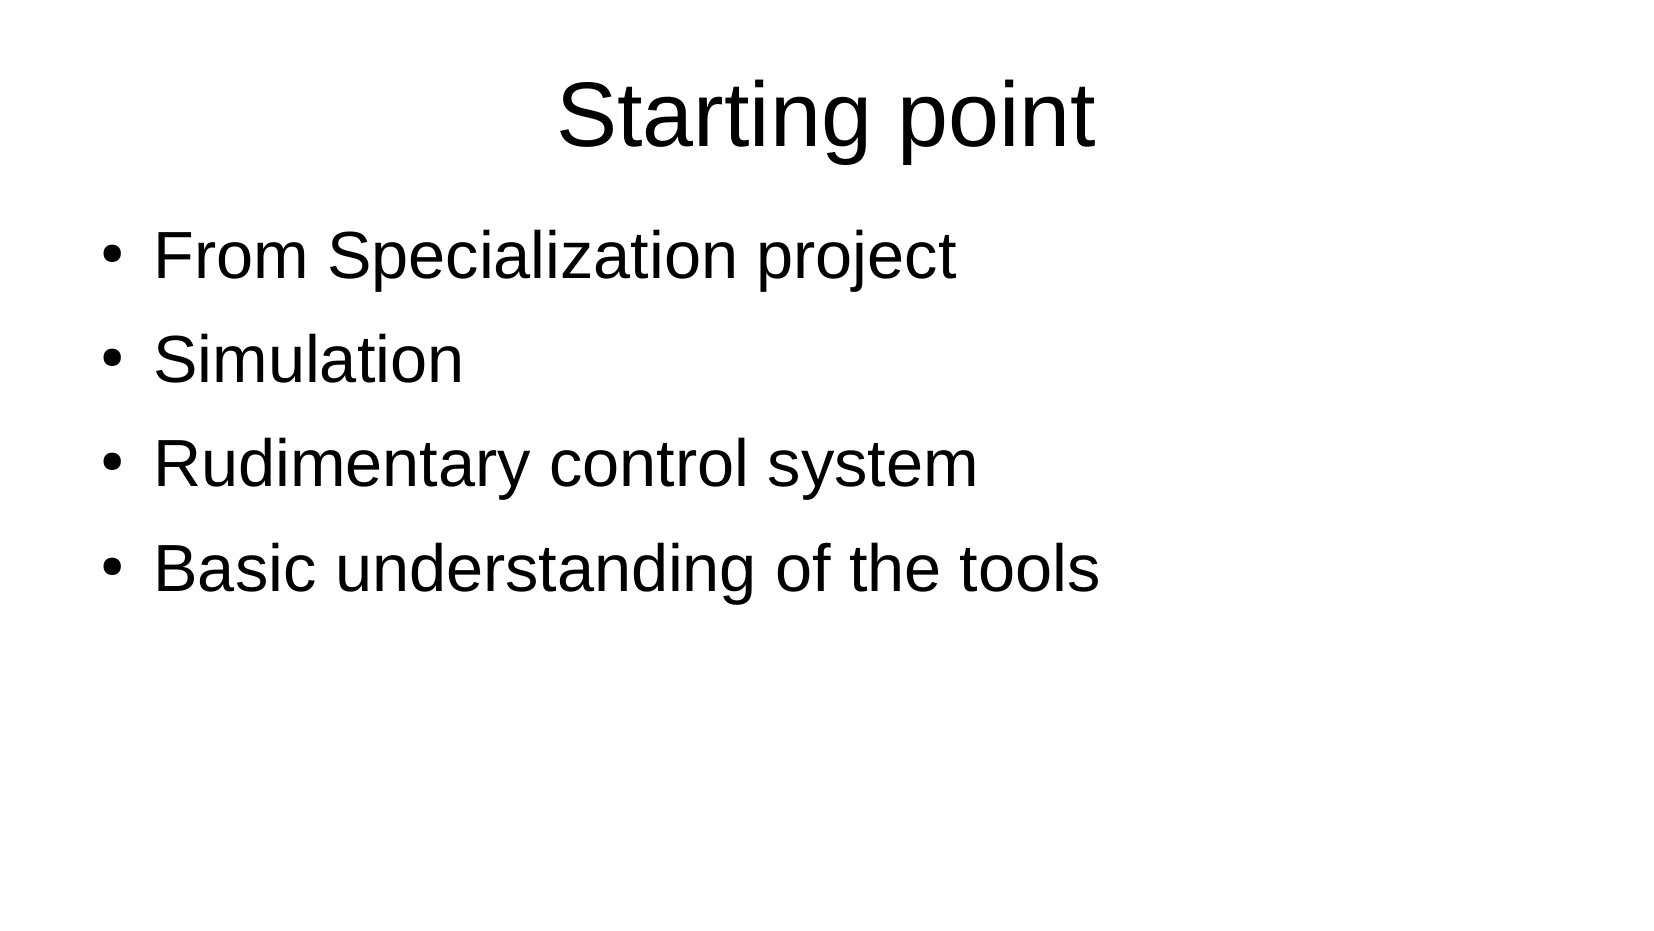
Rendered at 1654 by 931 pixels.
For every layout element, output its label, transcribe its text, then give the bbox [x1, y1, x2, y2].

list From Specialization project Simulation Rudimentary control system Basic understanding of the tools [82, 217, 1571, 758]
title Starting point [82, 37, 1571, 193]
